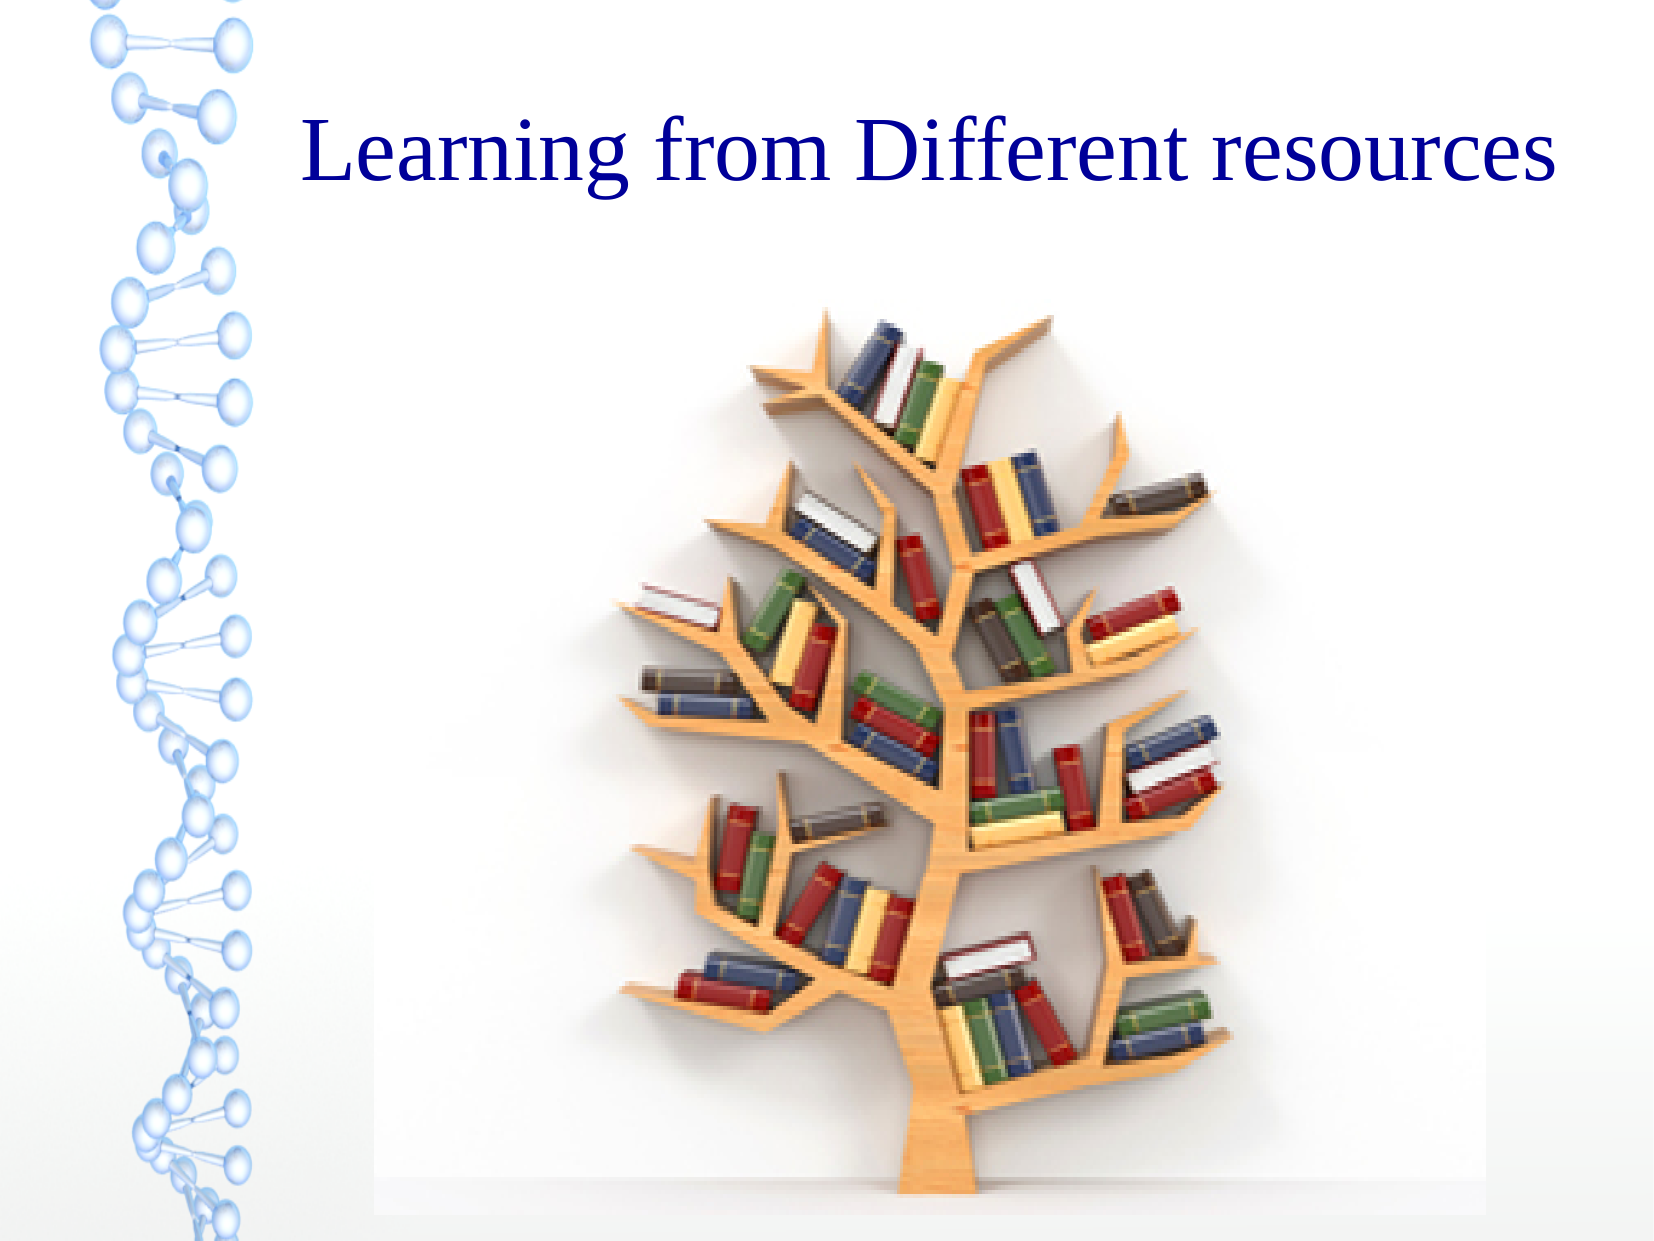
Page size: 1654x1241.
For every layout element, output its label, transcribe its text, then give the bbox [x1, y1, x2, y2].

picture [0, 0, 1654, 1241]
title Learning from Different resources [265, 47, 1595, 252]
